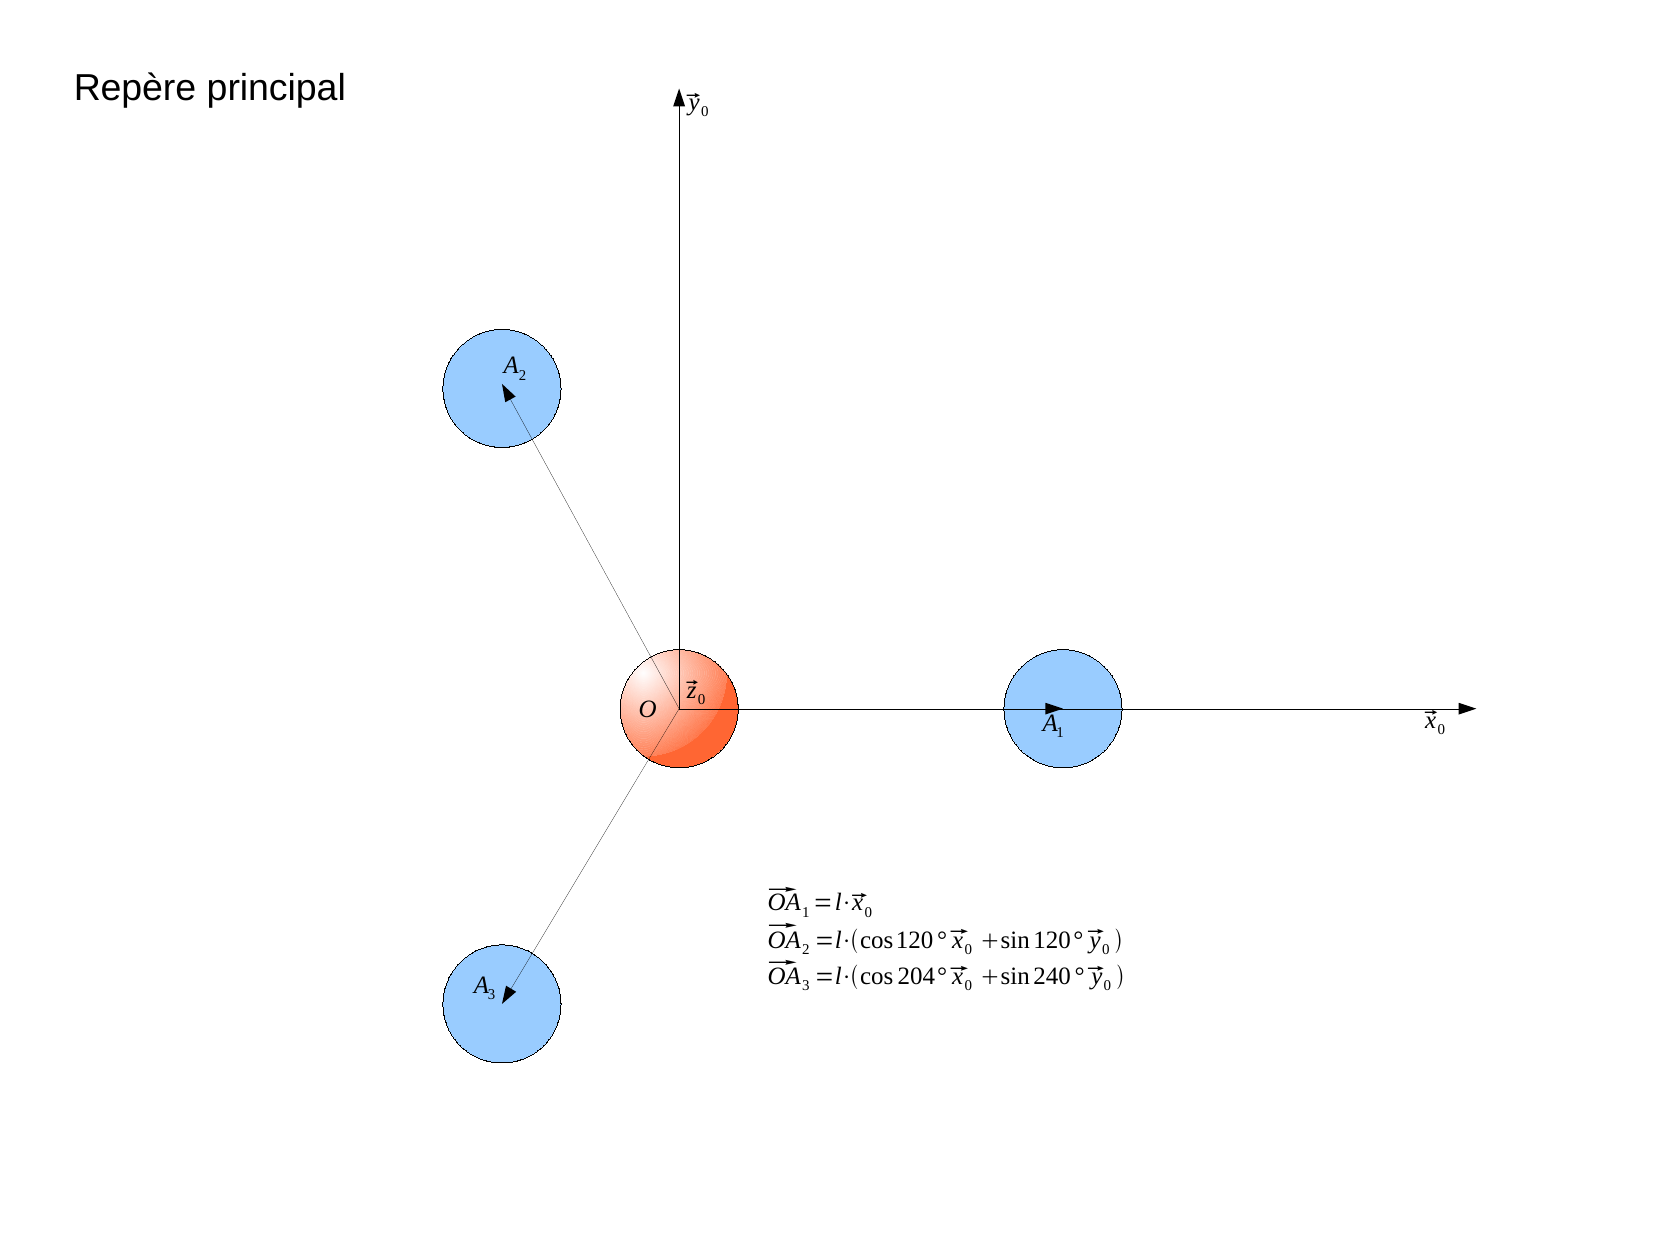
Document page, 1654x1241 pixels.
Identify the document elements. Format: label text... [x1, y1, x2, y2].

chart [464, 971, 502, 1004]
chart [1033, 709, 1071, 742]
text_box [649, 710, 739, 768]
text_box [1003, 710, 1123, 768]
text_box [1003, 649, 1123, 709]
chart [679, 116, 715, 121]
text_box [442, 944, 562, 1063]
text_box Repère principal [59, 59, 1093, 116]
chart [679, 676, 712, 709]
chart [1417, 706, 1451, 739]
chart [632, 696, 663, 725]
chart [759, 885, 1130, 995]
text_box [652, 649, 679, 706]
text_box [620, 657, 678, 759]
text_box [680, 649, 739, 709]
chart [494, 351, 532, 384]
text_box [442, 329, 562, 448]
